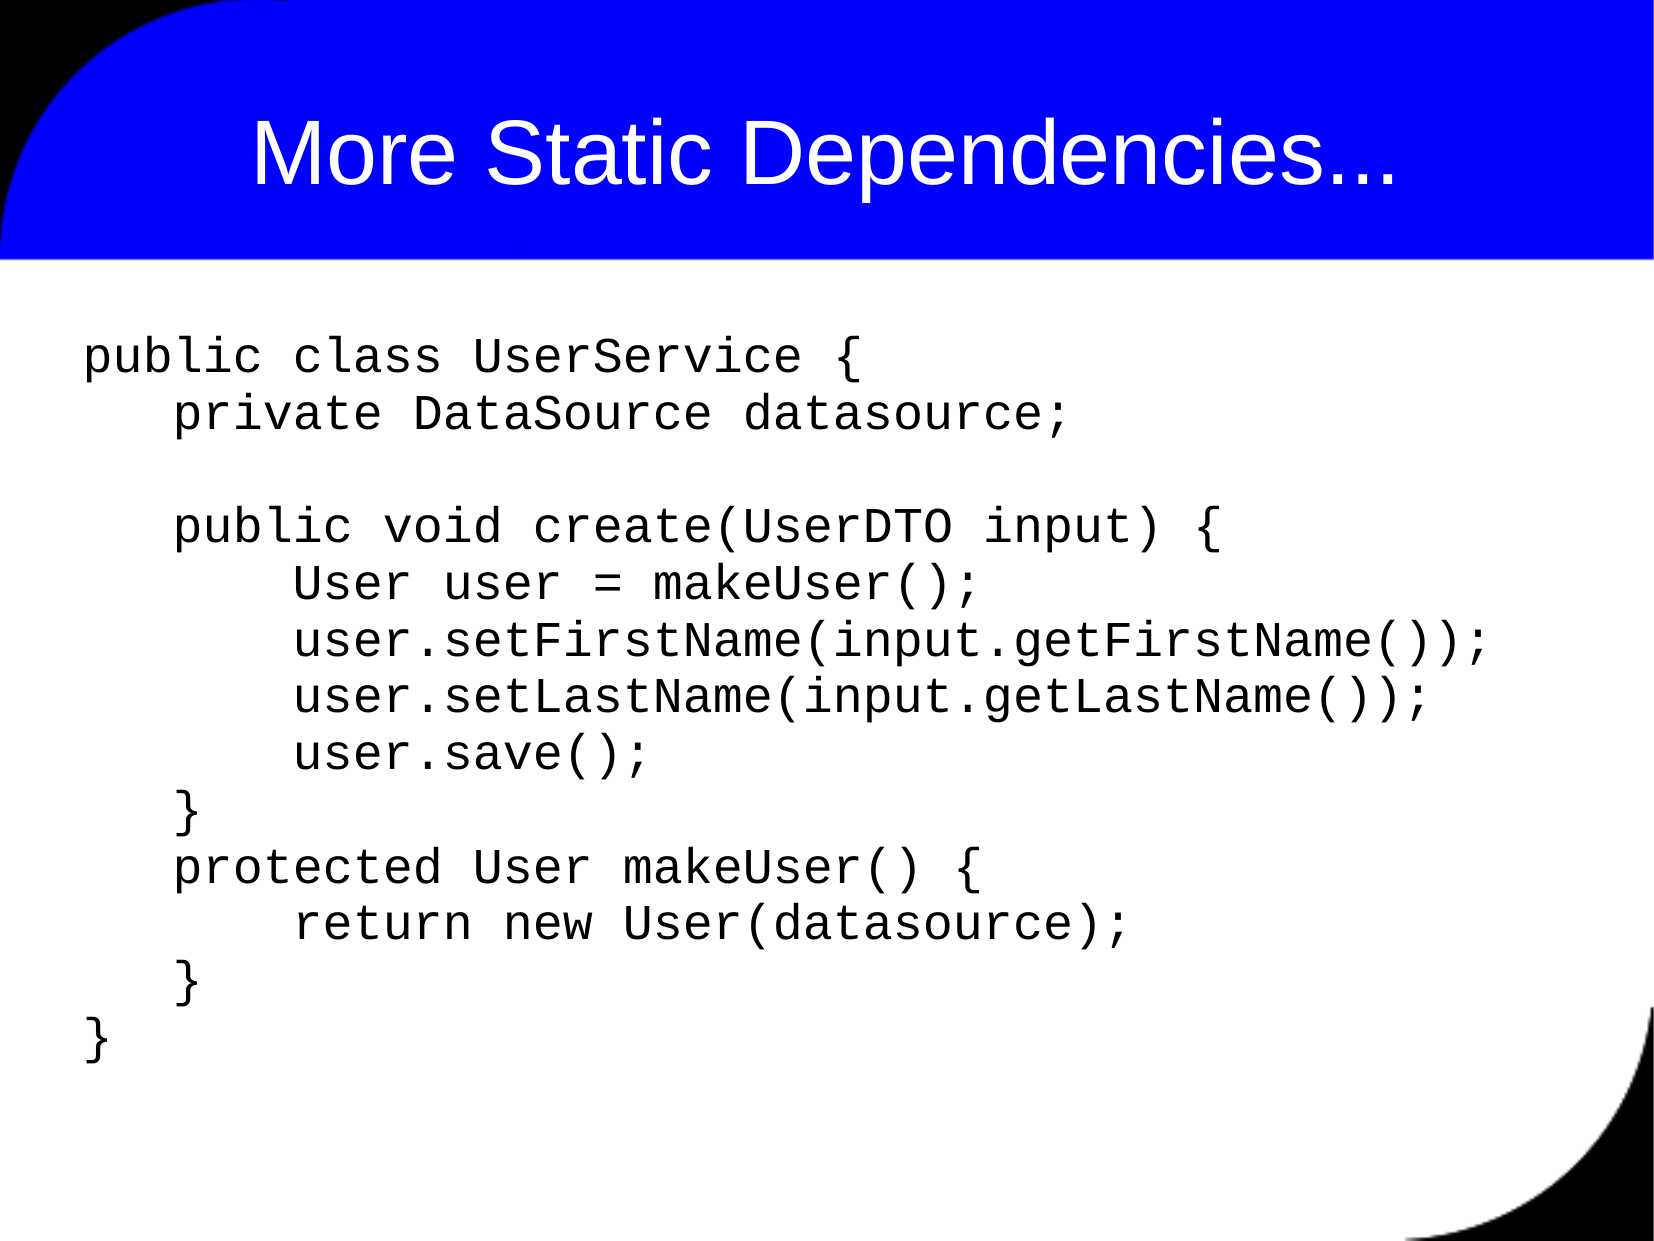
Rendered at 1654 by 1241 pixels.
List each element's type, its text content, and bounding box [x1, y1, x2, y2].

title More Static Dependencies... [82, 56, 1571, 250]
subtitle public class UserService { private DataSource datasource; public void create(UserDTO input) { User user = makeUser(); user.setFirstName(input.getFirstName()); user.setLastName(input.getLastName()); user.save(); } protected User makeUser() { return new User(datasource); } } [82, 297, 1571, 1102]
picture [0, 0, 1654, 1241]
